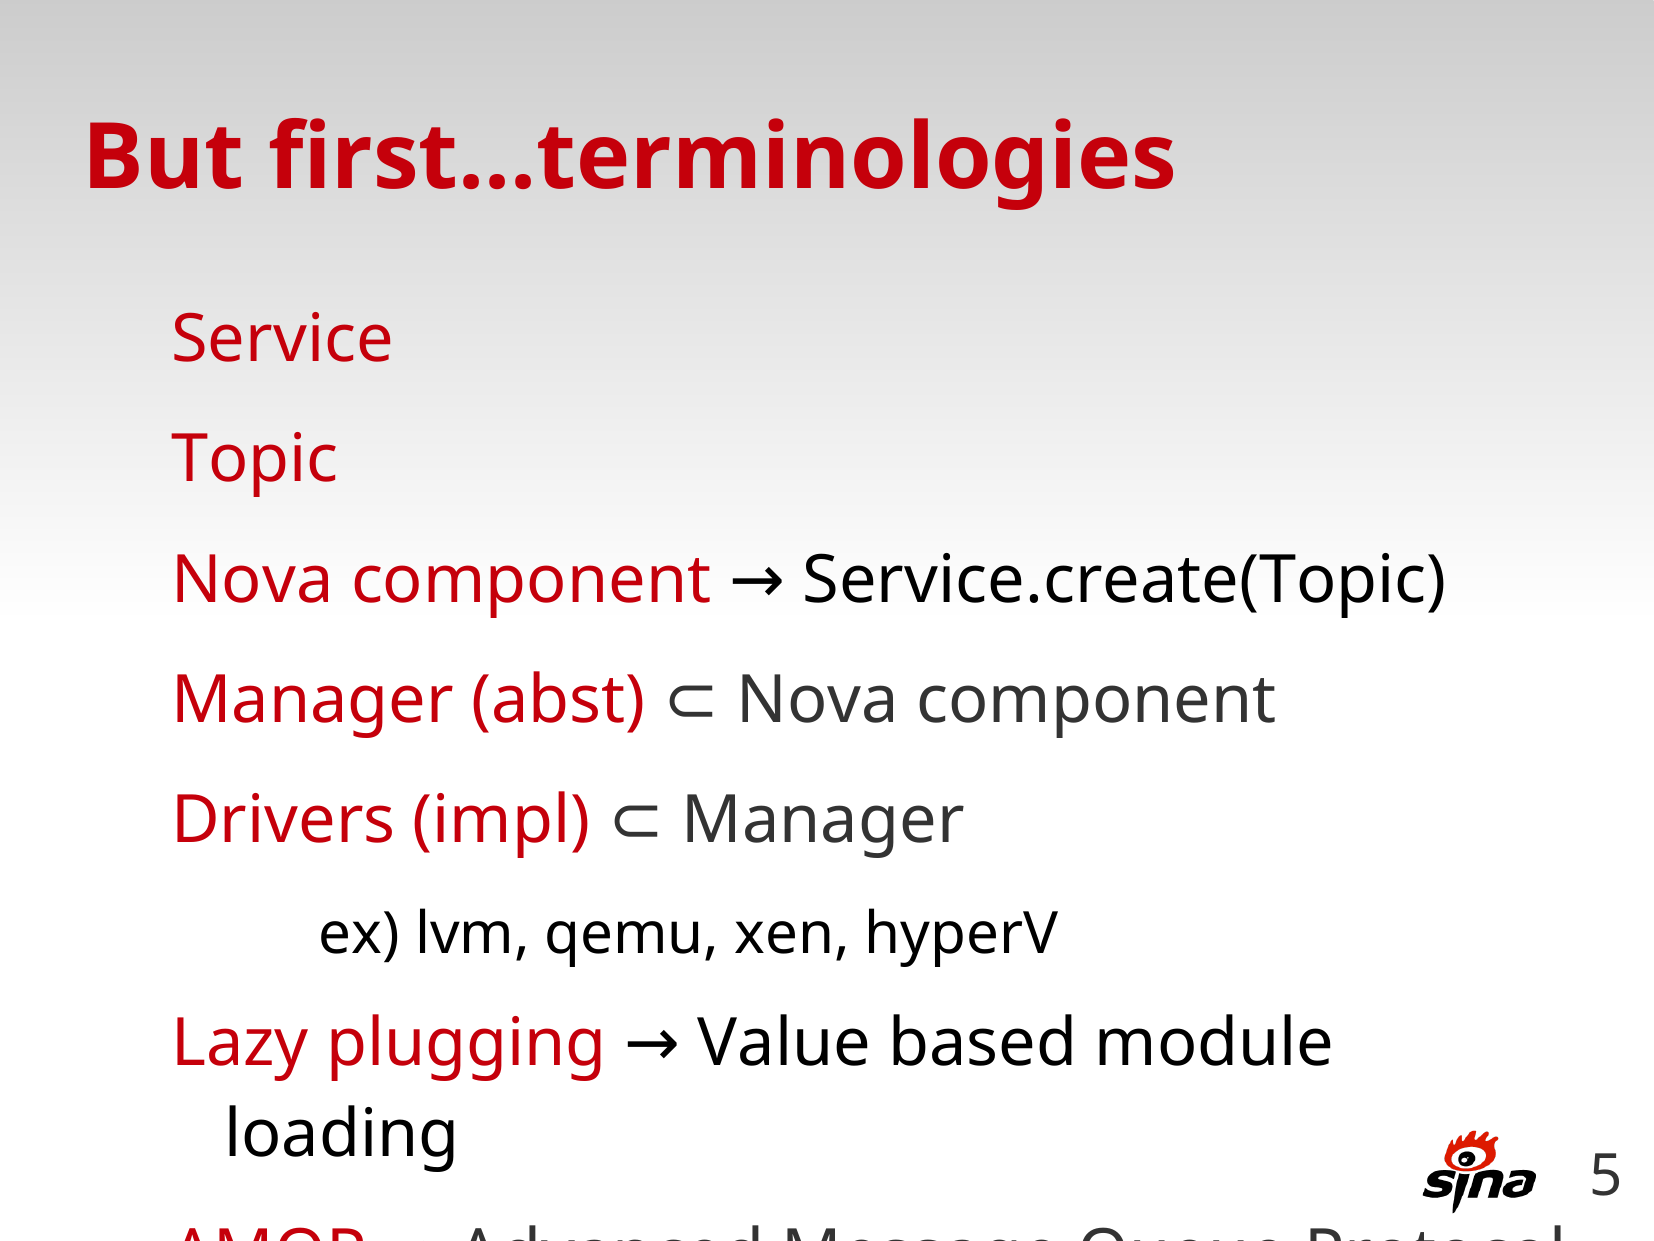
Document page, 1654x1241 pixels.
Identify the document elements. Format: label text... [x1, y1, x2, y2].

title But first...terminologies [82, 49, 1571, 257]
list Service Topic Nova component → Service.create(Topic) Manager (abst) ⊂ Nova component Drivers (impl) ⊂ Manager ex) lvm, qemu, xen, hyperV Lazy plugging → Value based module loading AMQP → Advanced Message Queue Protocol API → REST & Inner [82, 290, 1571, 1184]
picture [1394, 1184, 1564, 1241]
